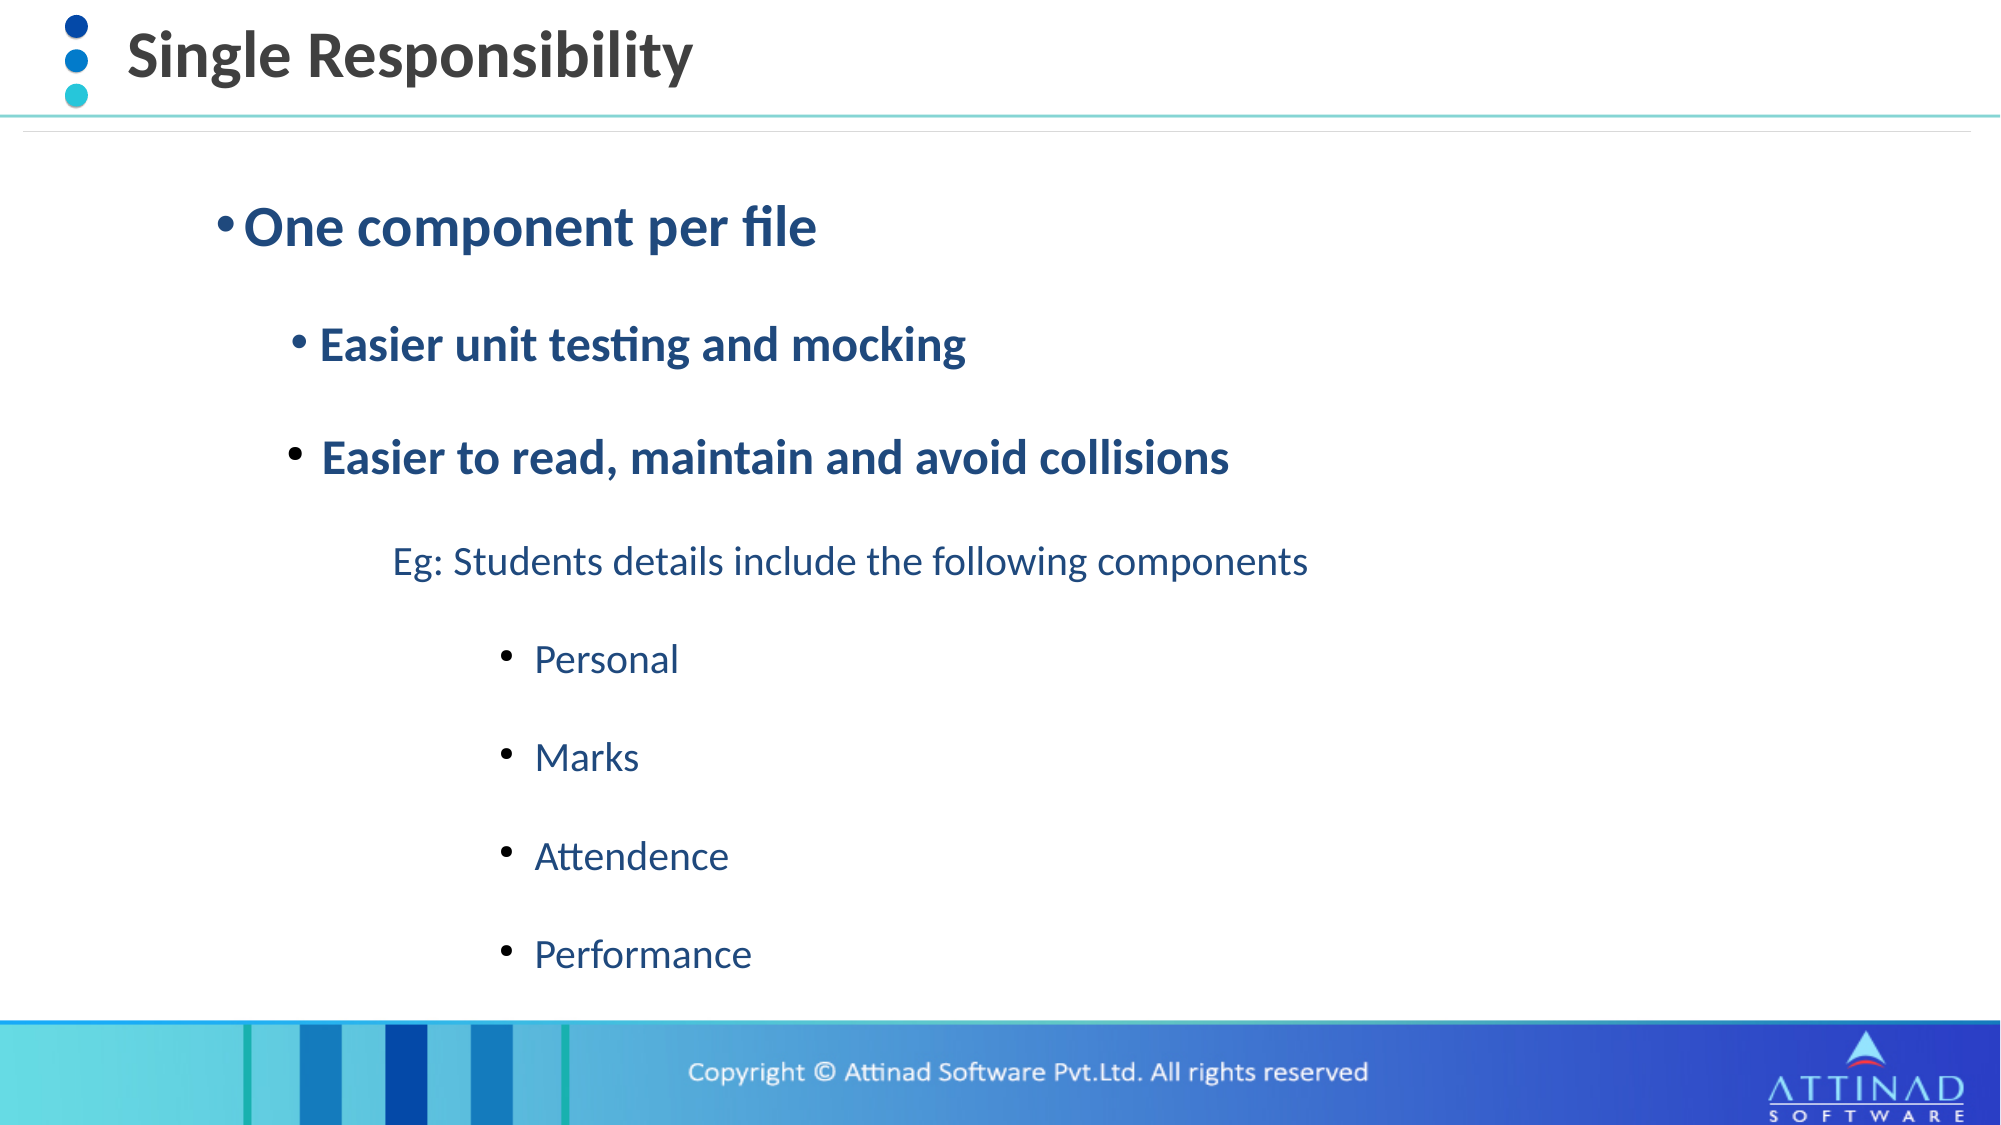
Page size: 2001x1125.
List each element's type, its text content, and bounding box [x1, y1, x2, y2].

text_box [65, 49, 88, 73]
text_box One component per file Easier unit testing and mocking Easier to read, maintain and avoid collisions Eg: Students details include the following components Personal Marks Attendence Performance [215, 153, 1869, 1105]
title Single Responsibility [127, 0, 1472, 92]
text_box [65, 83, 88, 107]
picture [0, 0, 2001, 1125]
text_box [65, 14, 88, 38]
